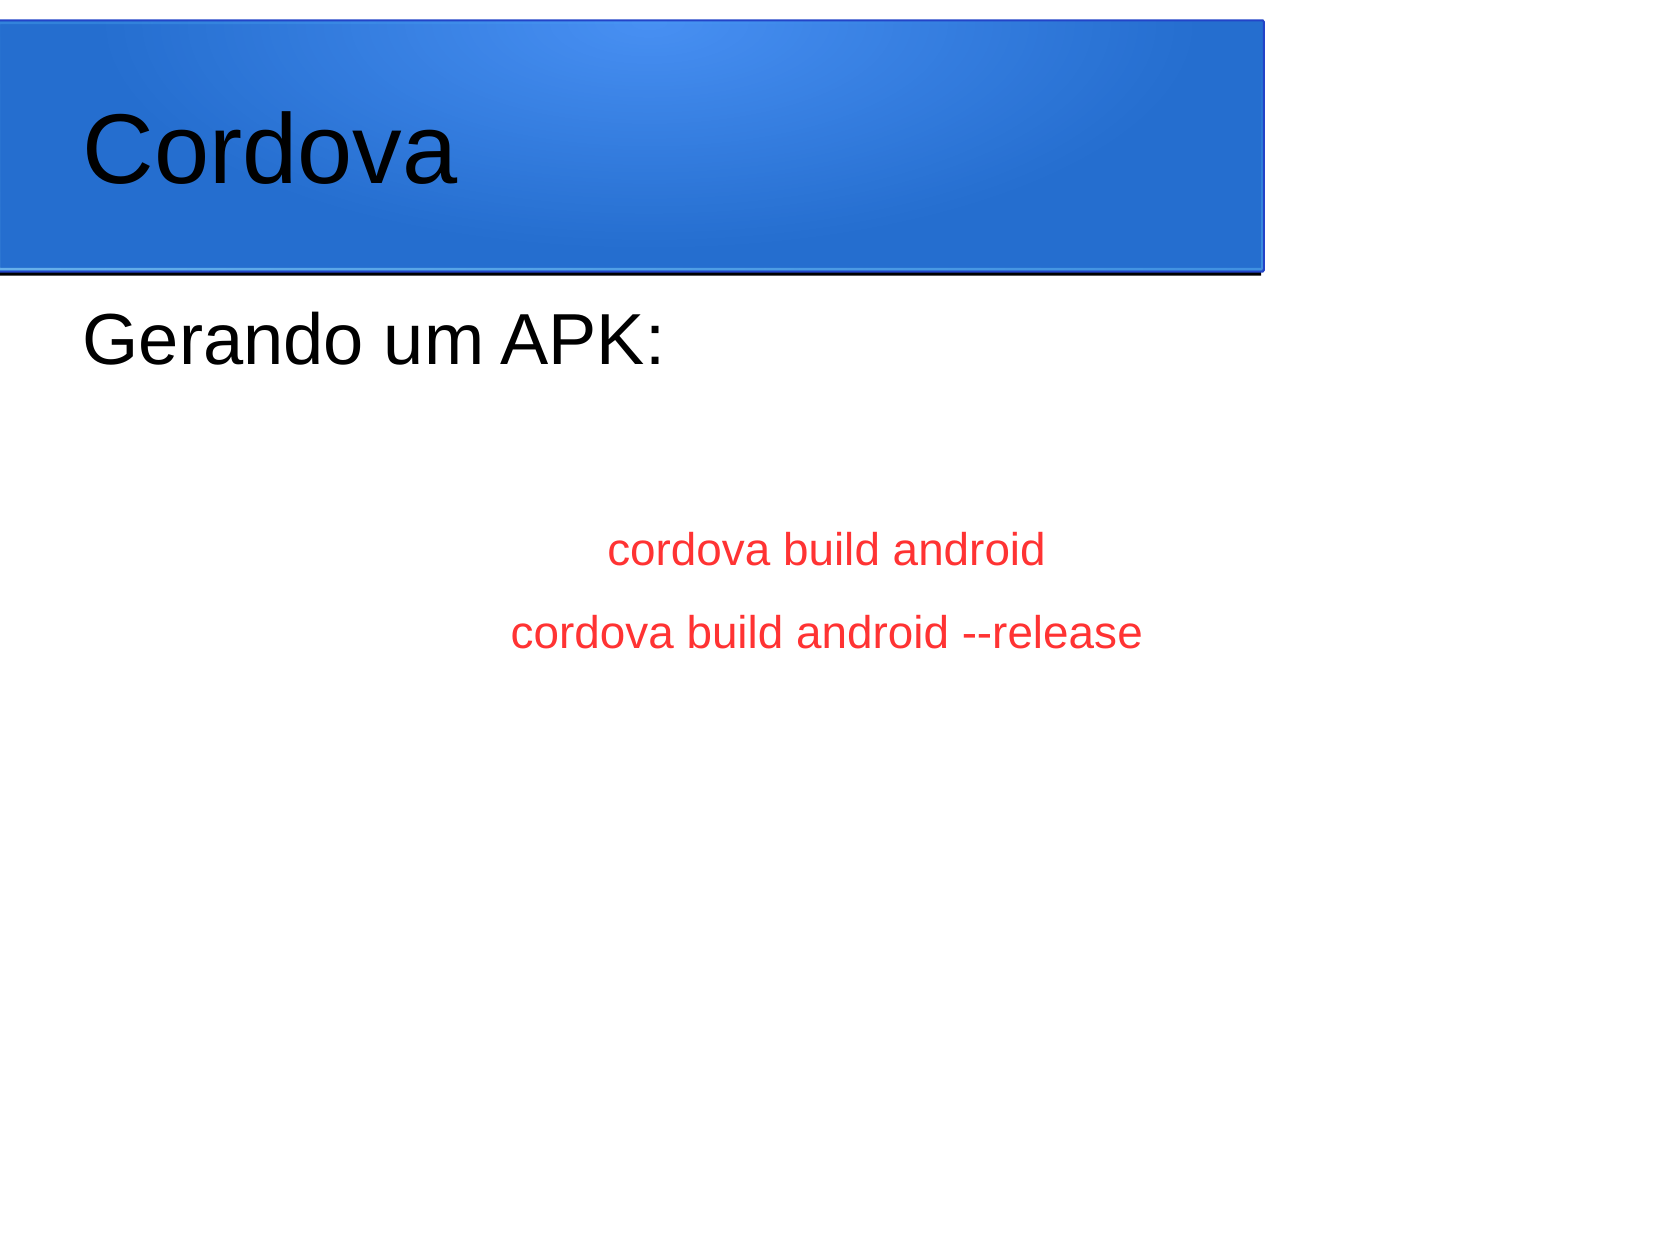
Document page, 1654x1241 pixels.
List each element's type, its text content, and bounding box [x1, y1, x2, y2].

list Gerando um APK: cordova build android cordova build android --release [82, 299, 1571, 1019]
title Cordova [82, 47, 1235, 252]
